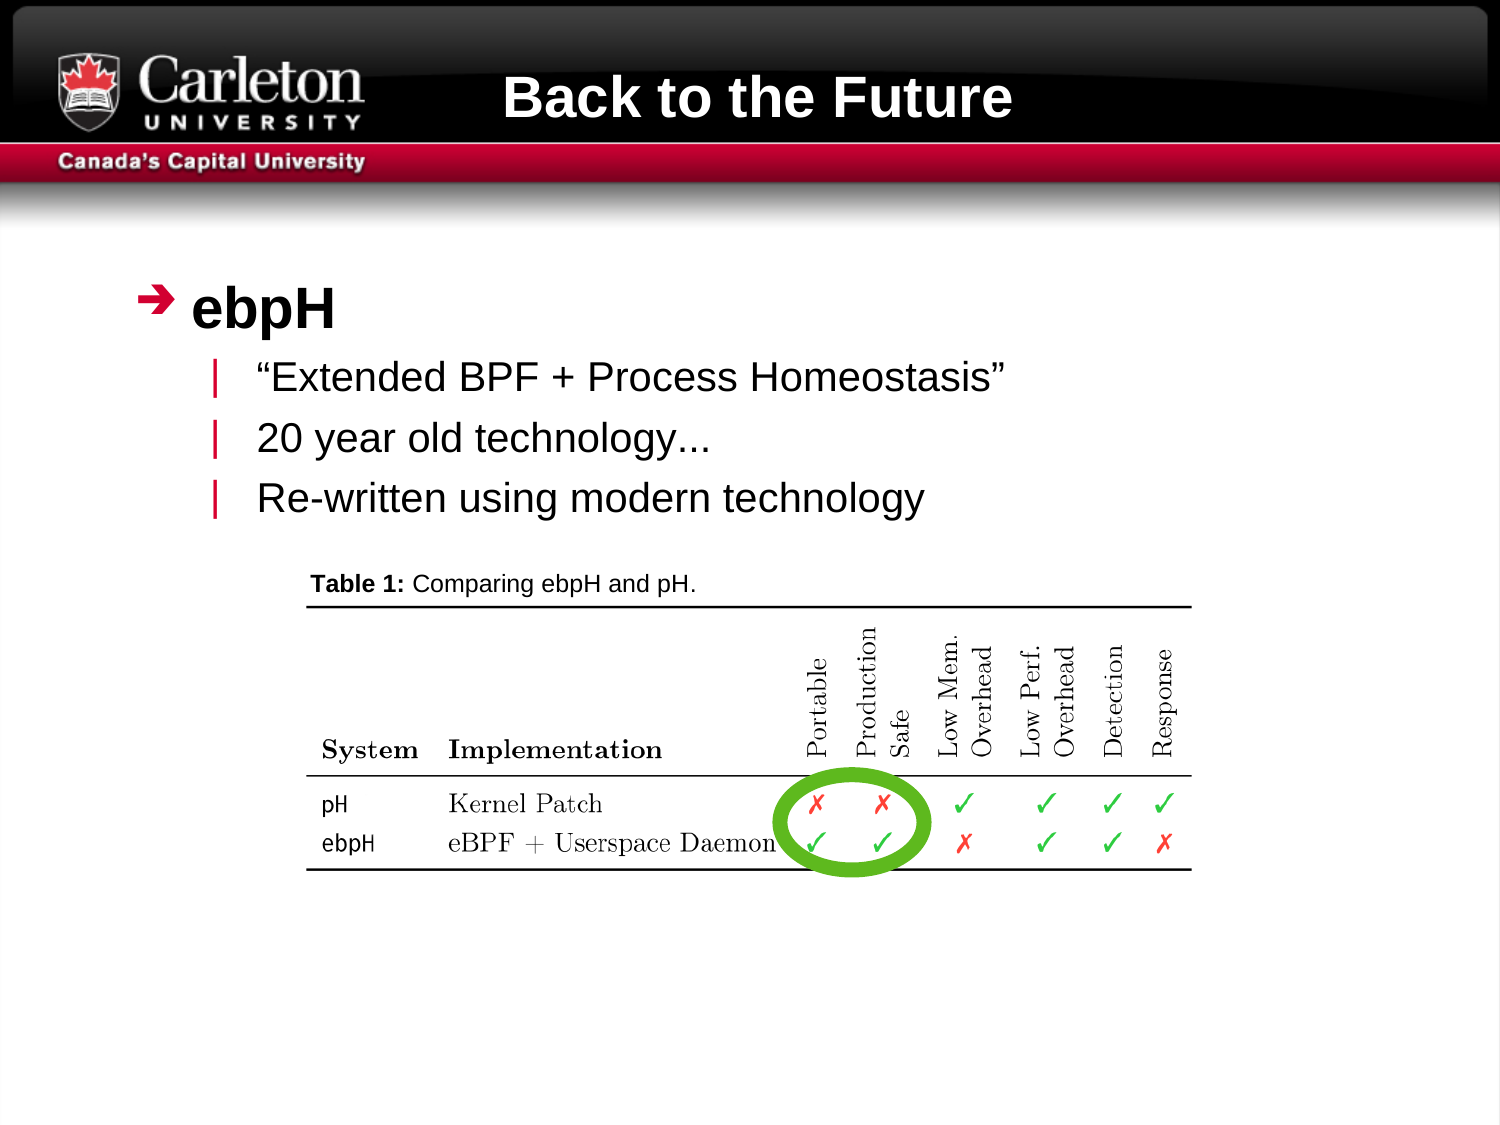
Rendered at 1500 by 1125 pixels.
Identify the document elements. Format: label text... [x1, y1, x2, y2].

list ebpH “Extended BPF + Process Homeostasis” 20 year old technology... Re-written using modern technology [120, 262, 1388, 561]
picture [0, 0, 1500, 1125]
title Back to the Future [487, 37, 1438, 150]
text_box Table 1: Comparing ebpH and pH. [295, 560, 866, 636]
